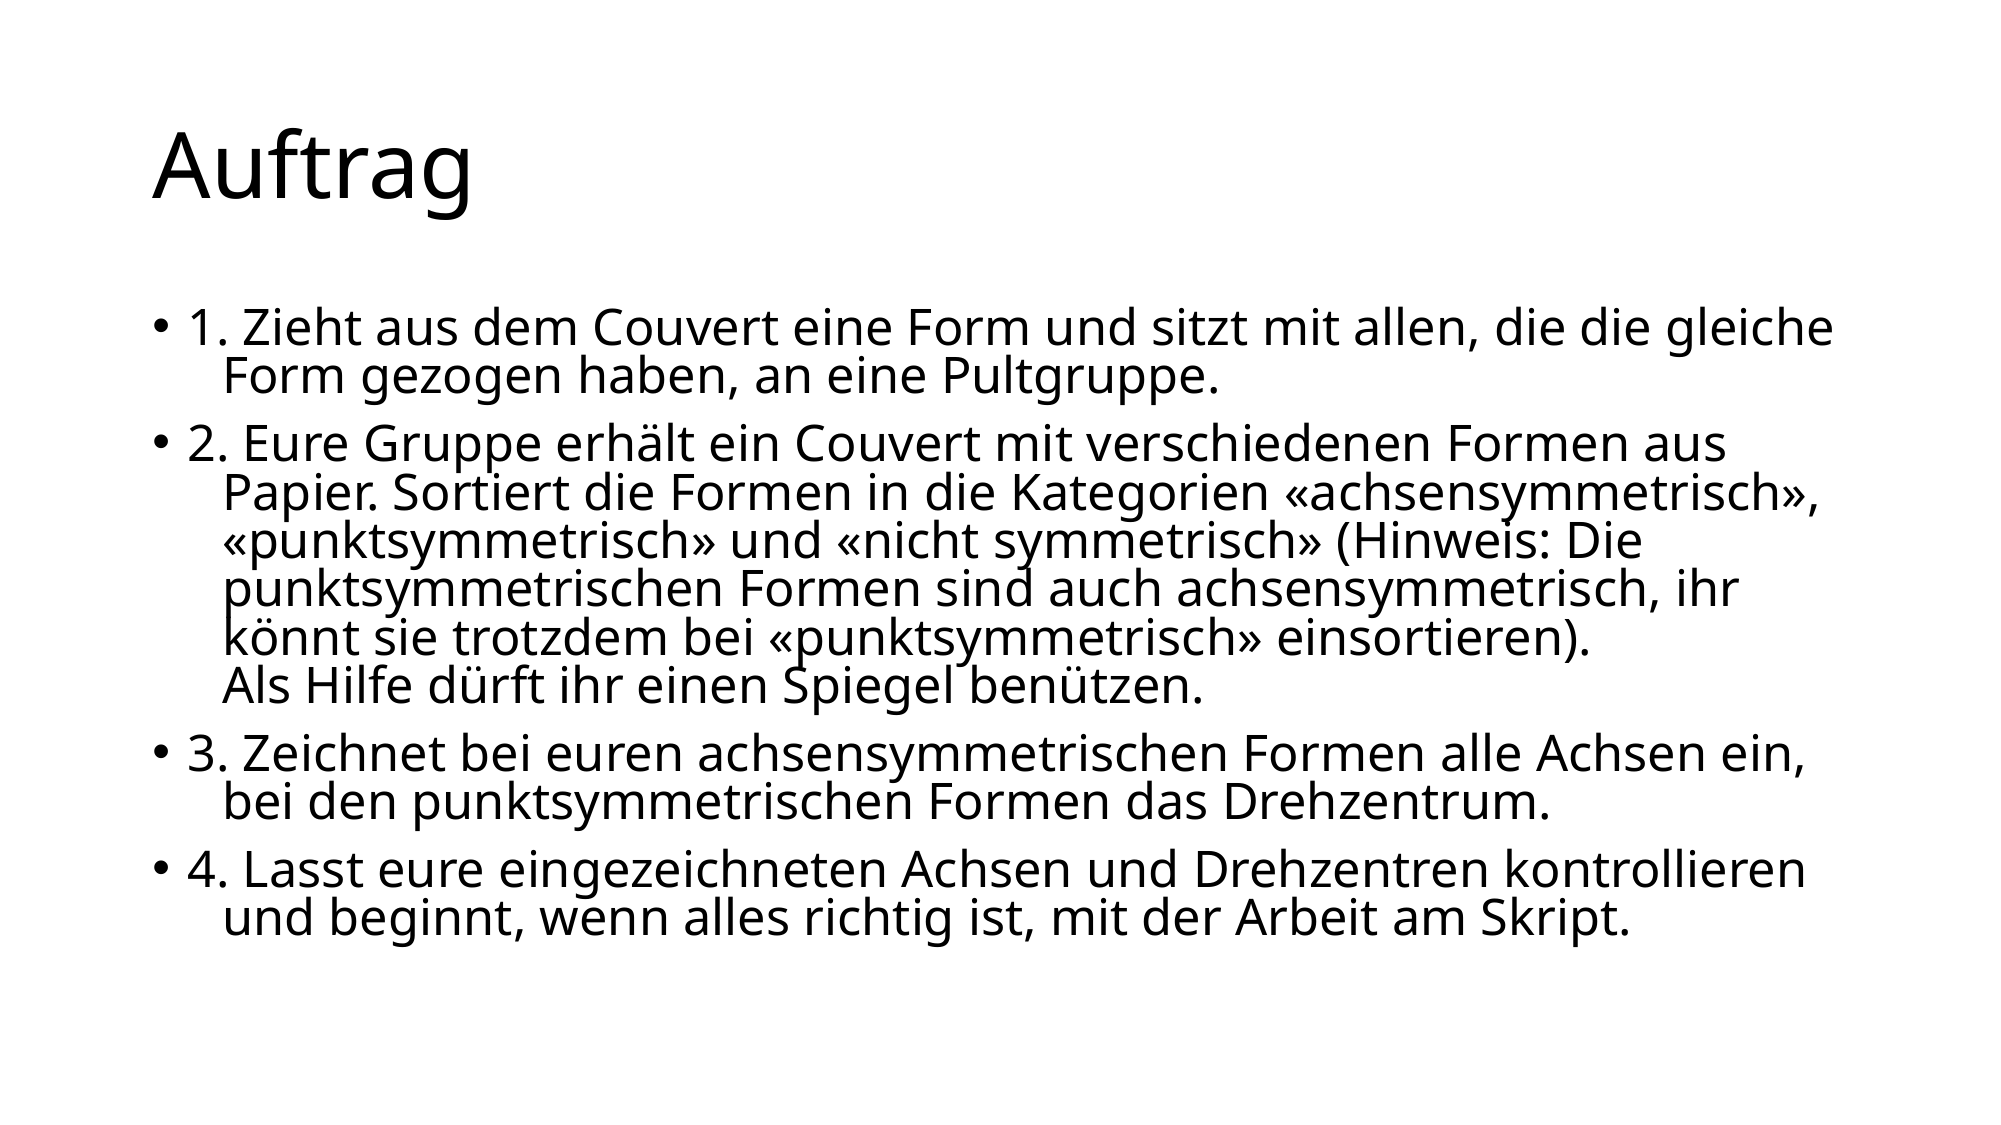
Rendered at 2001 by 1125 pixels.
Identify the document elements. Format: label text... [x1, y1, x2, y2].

list 1. Zieht aus dem Couvert eine Form und sitzt mit allen, die die gleiche Form gezogen haben, an eine Pultgruppe. 2. Eure Gruppe erhält ein Couvert mit verschiedenen Formen aus Papier. Sortiert die Formen in die Kategorien «achsensymmetrisch», «punktsymmetrisch» und «nicht symmetrisch» (Hinweis: Die punktsymmetrischen Formen sind auch achsensymmetrisch, ihr könnt sie trotzdem bei «punktsymmetrisch» einsortieren). Als Hilfe dürft ihr einen Spiegel benützen. 3. Zeichnet bei euren achsensymmetrischen Formen alle Achsen ein, bei den punktsymmetrischen Formen das Drehzentrum. 4. Lasst eure eingezeichneten Achsen und Drehzentren kontrollieren und beginnt, wenn alles richtig ist, mit der Arbeit am Skript. [137, 299, 1863, 1014]
title Auftrag [137, 59, 1863, 278]
